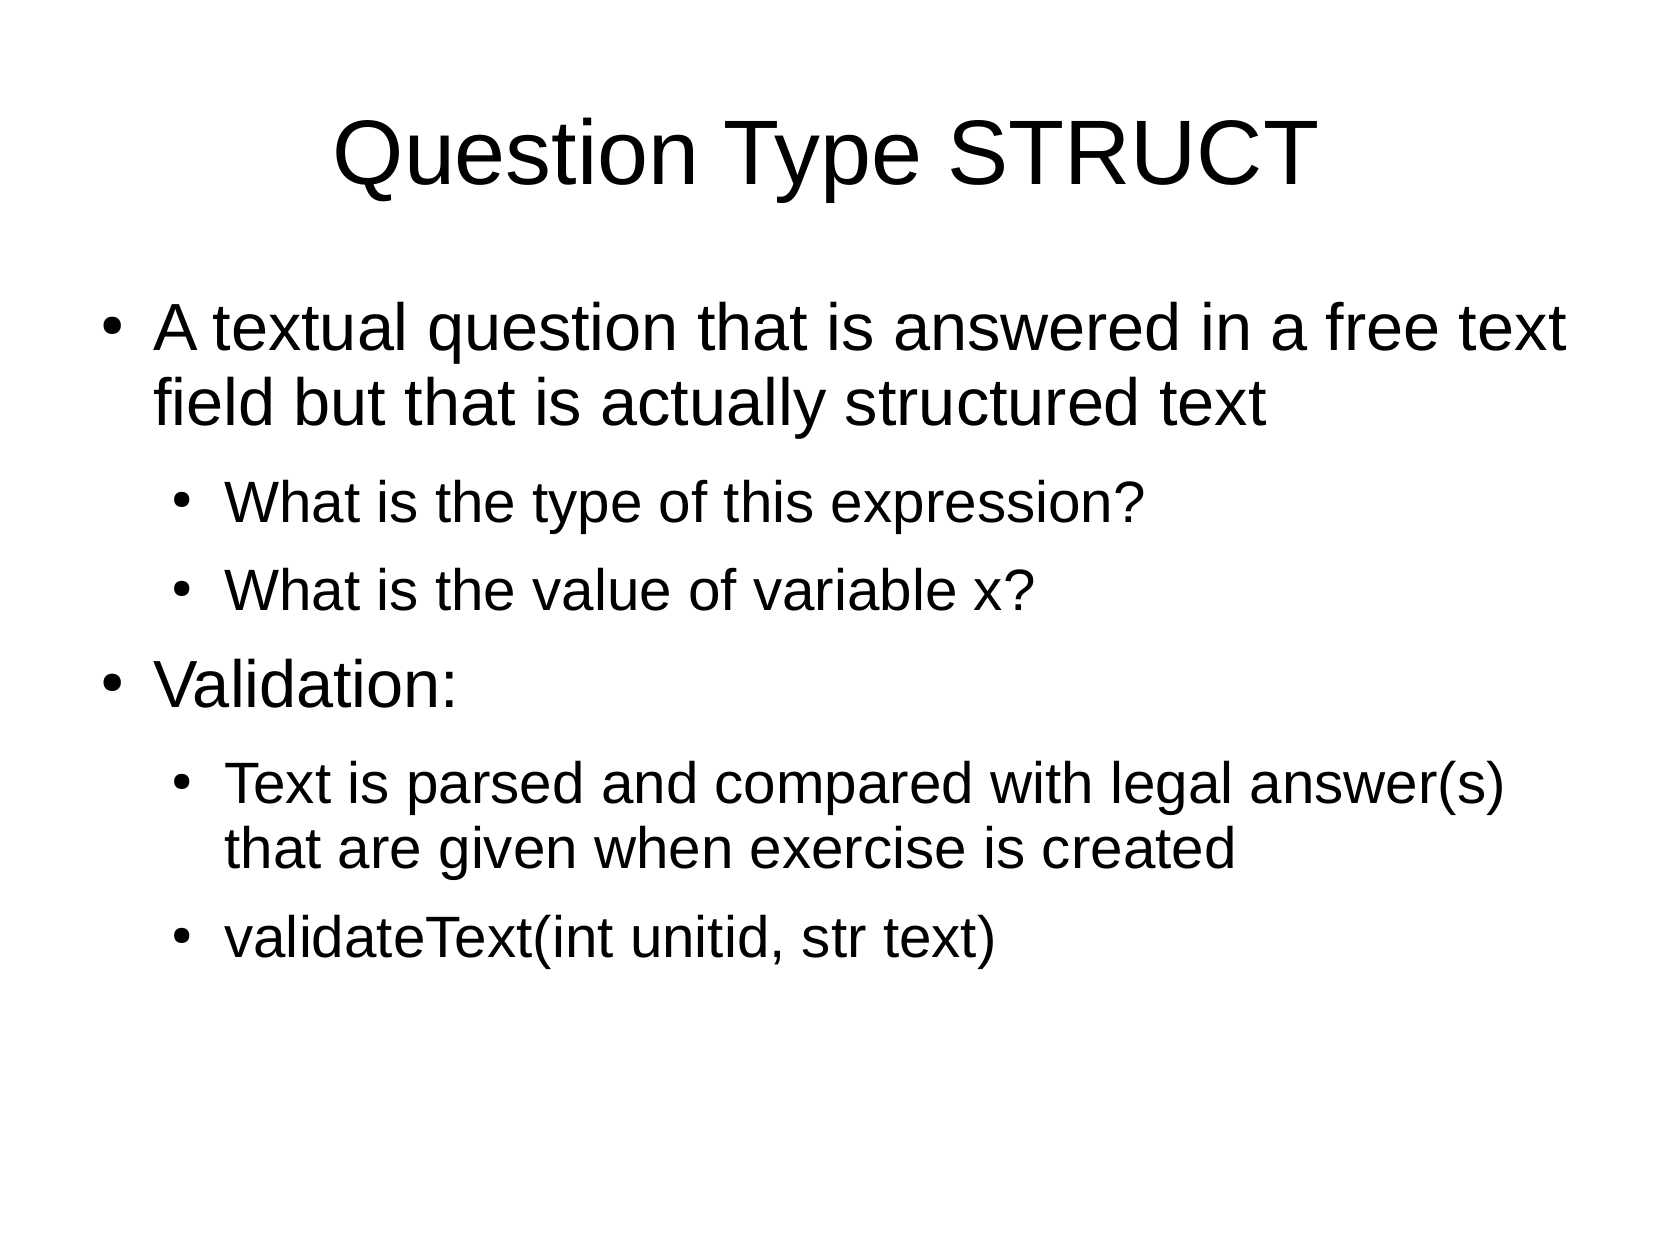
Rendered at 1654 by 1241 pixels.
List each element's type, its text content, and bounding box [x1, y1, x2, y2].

list A textual question that is answered in a free text field but that is actually structured text What is the type of this expression? What is the value of variable x? Validation: Text is parsed and compared with legal answer(s) that are given when exercise is created validateText(int unitid, str text) [82, 290, 1571, 1094]
title Question Type STRUCT [82, 56, 1571, 250]
